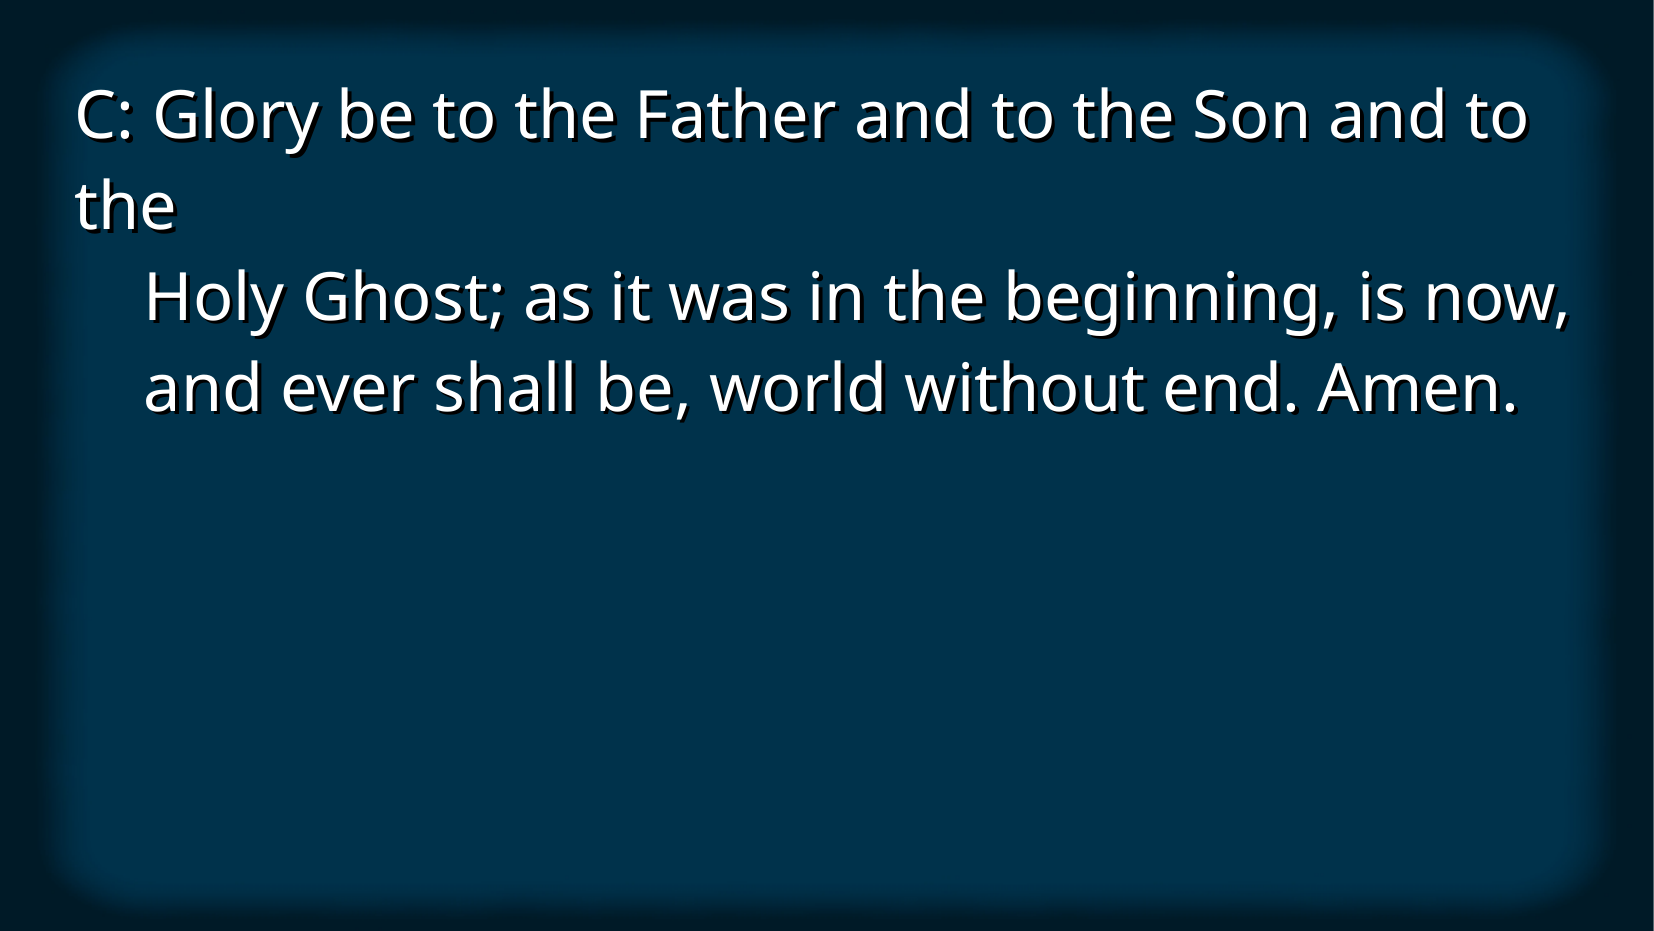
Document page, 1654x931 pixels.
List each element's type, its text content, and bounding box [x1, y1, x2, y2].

picture [0, 0, 1654, 931]
text_box C: Glory be to the Father and to the Son and to the Holy Ghost; as it was in the beginning, is now, and ever shall be, world without end. Amen. [60, 60, 1606, 342]
